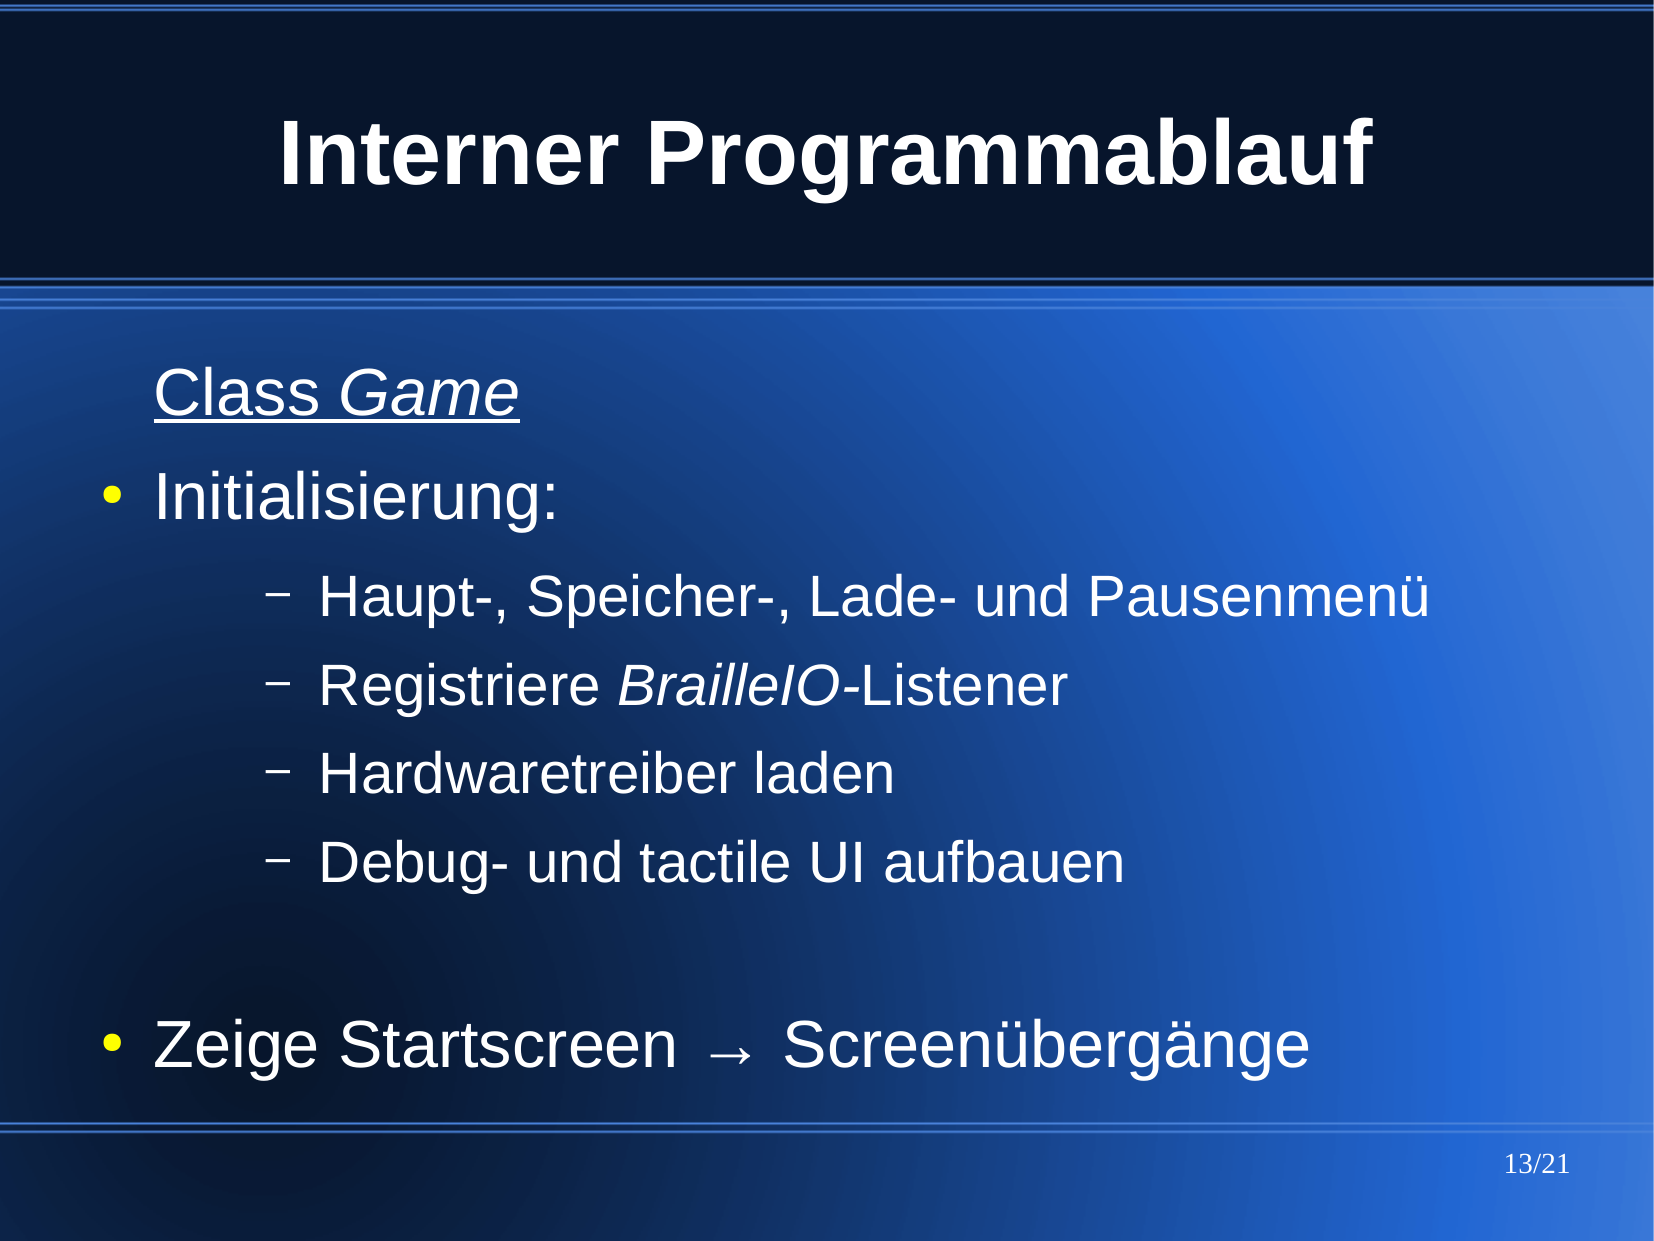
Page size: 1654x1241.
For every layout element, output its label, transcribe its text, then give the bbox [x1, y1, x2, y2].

picture [0, 0, 1654, 1241]
list Class Game Initialisierung: Haupt-, Speicher-, Lade- und Pausenmenü Registriere BrailleIO-Listener Hardwaretreiber laden Debug- und tactile UI aufbauen Zeige Startscreen → Screenübergänge [82, 355, 1571, 1081]
title Interner Programmablauf [82, 49, 1571, 257]
